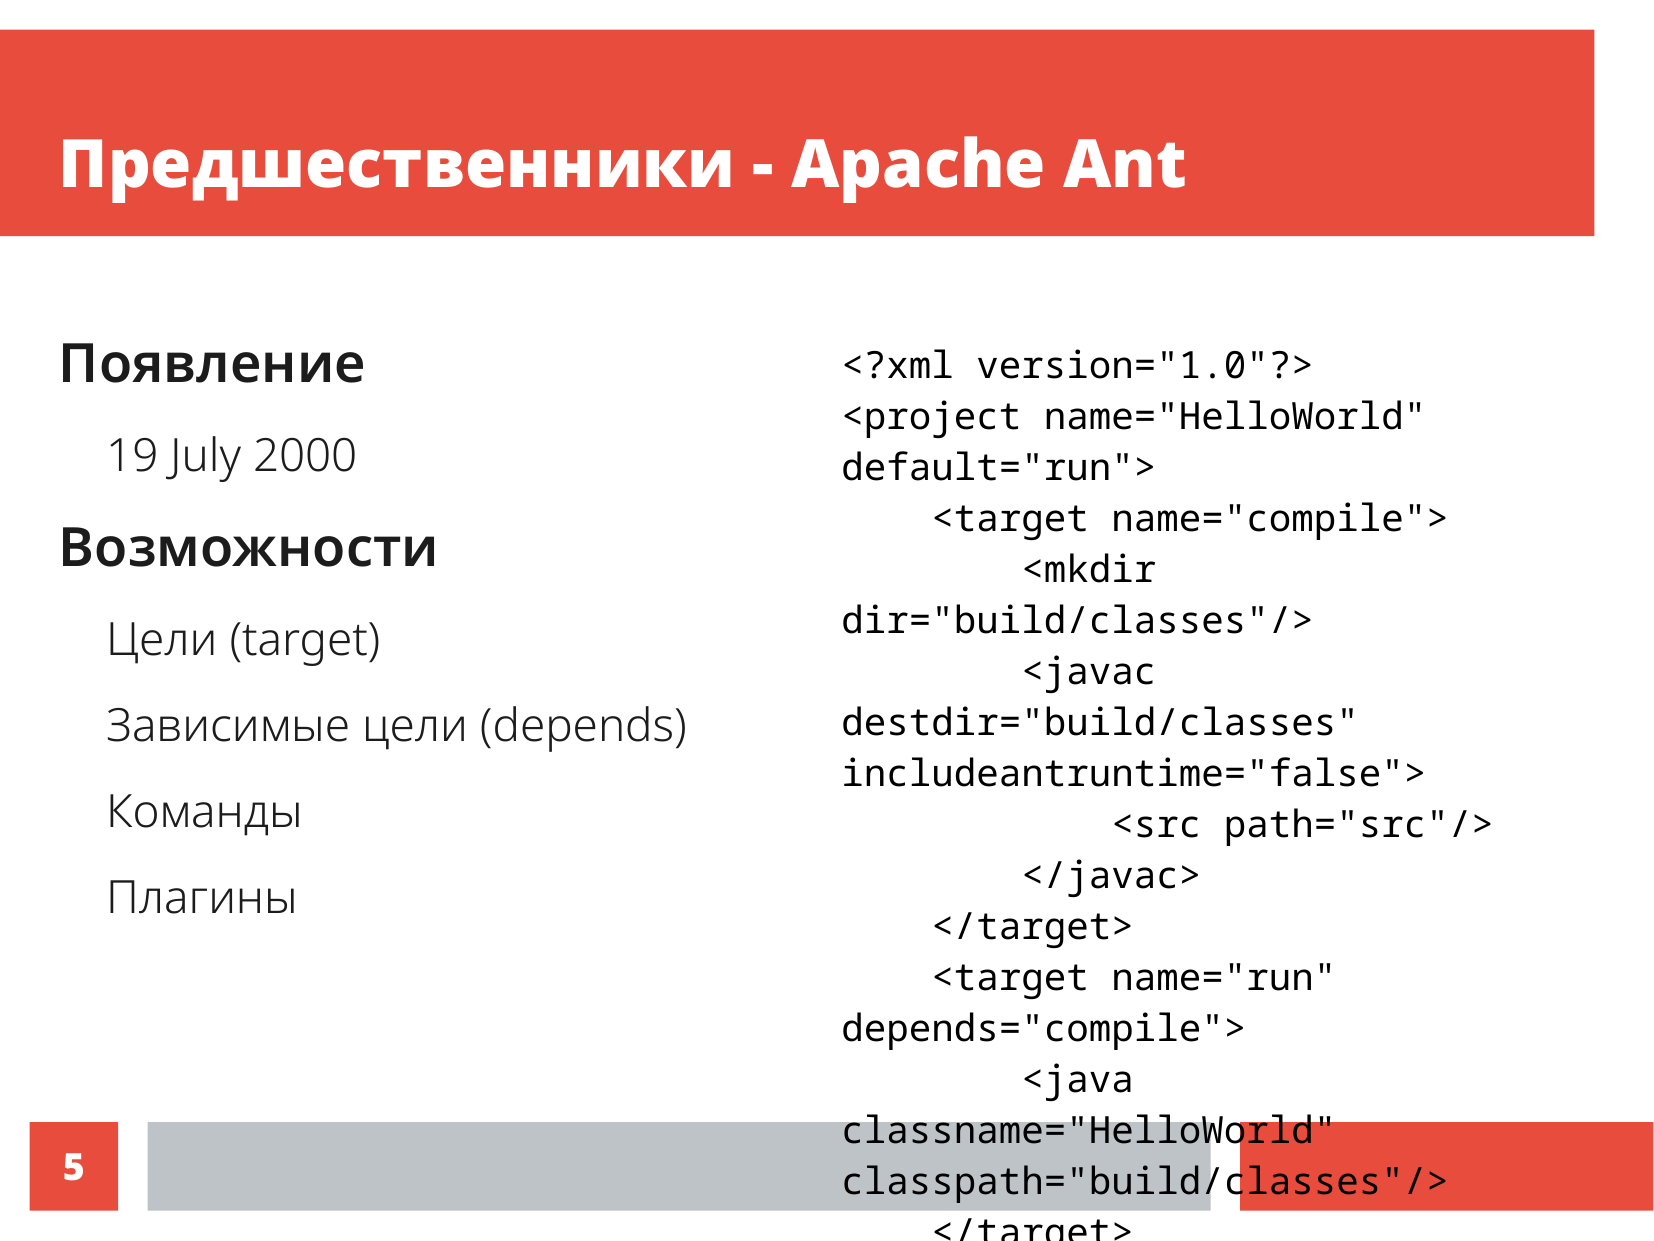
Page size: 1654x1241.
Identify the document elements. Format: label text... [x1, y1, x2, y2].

title Предшественники - Apache Ant [59, 59, 1595, 207]
list Появление 19 July 2000 Возможности Цели (target) Зависимые цели (depends) Команды Плагины [59, 324, 815, 1093]
text_box <?xml version="1.0"?> <project name="HelloWorld" default="run"> <target name="compile"> <mkdir dir="build/classes"/> <javac destdir="build/classes" includeantruntime="false"> <src path="src"/> </javac> </target> <target name="run" depends="compile"> <java classname="HelloWorld" classpath="build/classes"/> </target> <target name="clean"> <delete dir="build"/> </target> </project> [826, 330, 1583, 1099]
